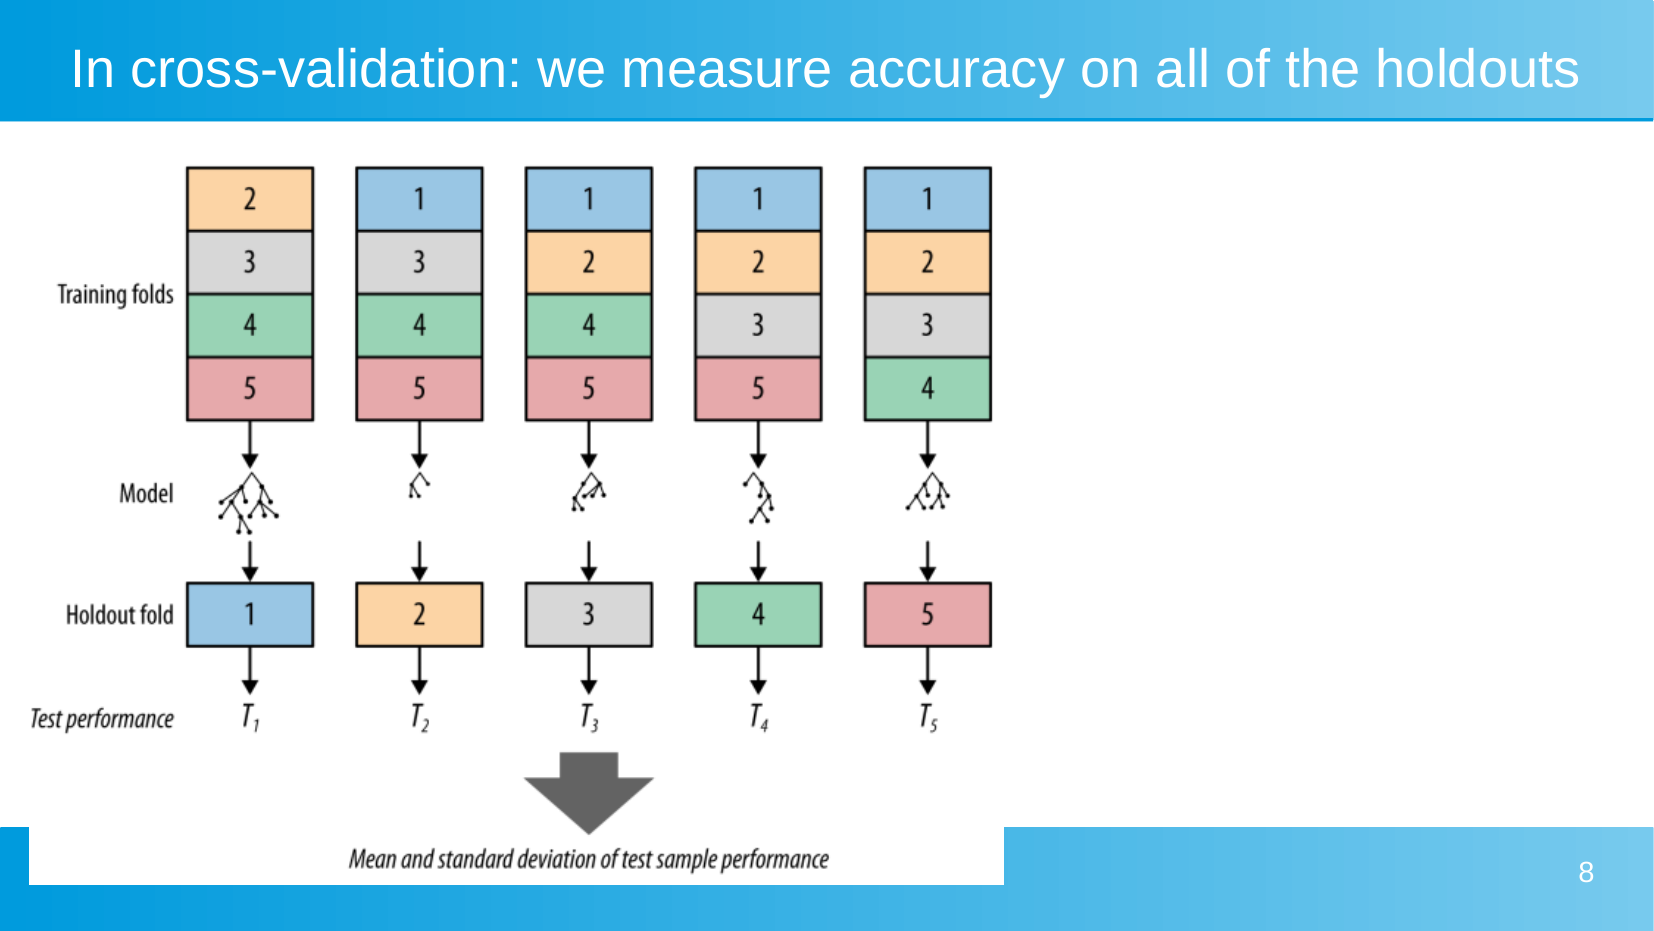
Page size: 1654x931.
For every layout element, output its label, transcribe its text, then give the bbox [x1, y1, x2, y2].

picture [29, 155, 1004, 885]
title In cross-validation: we measure accuracy on all of the holdouts [59, 29, 1595, 108]
